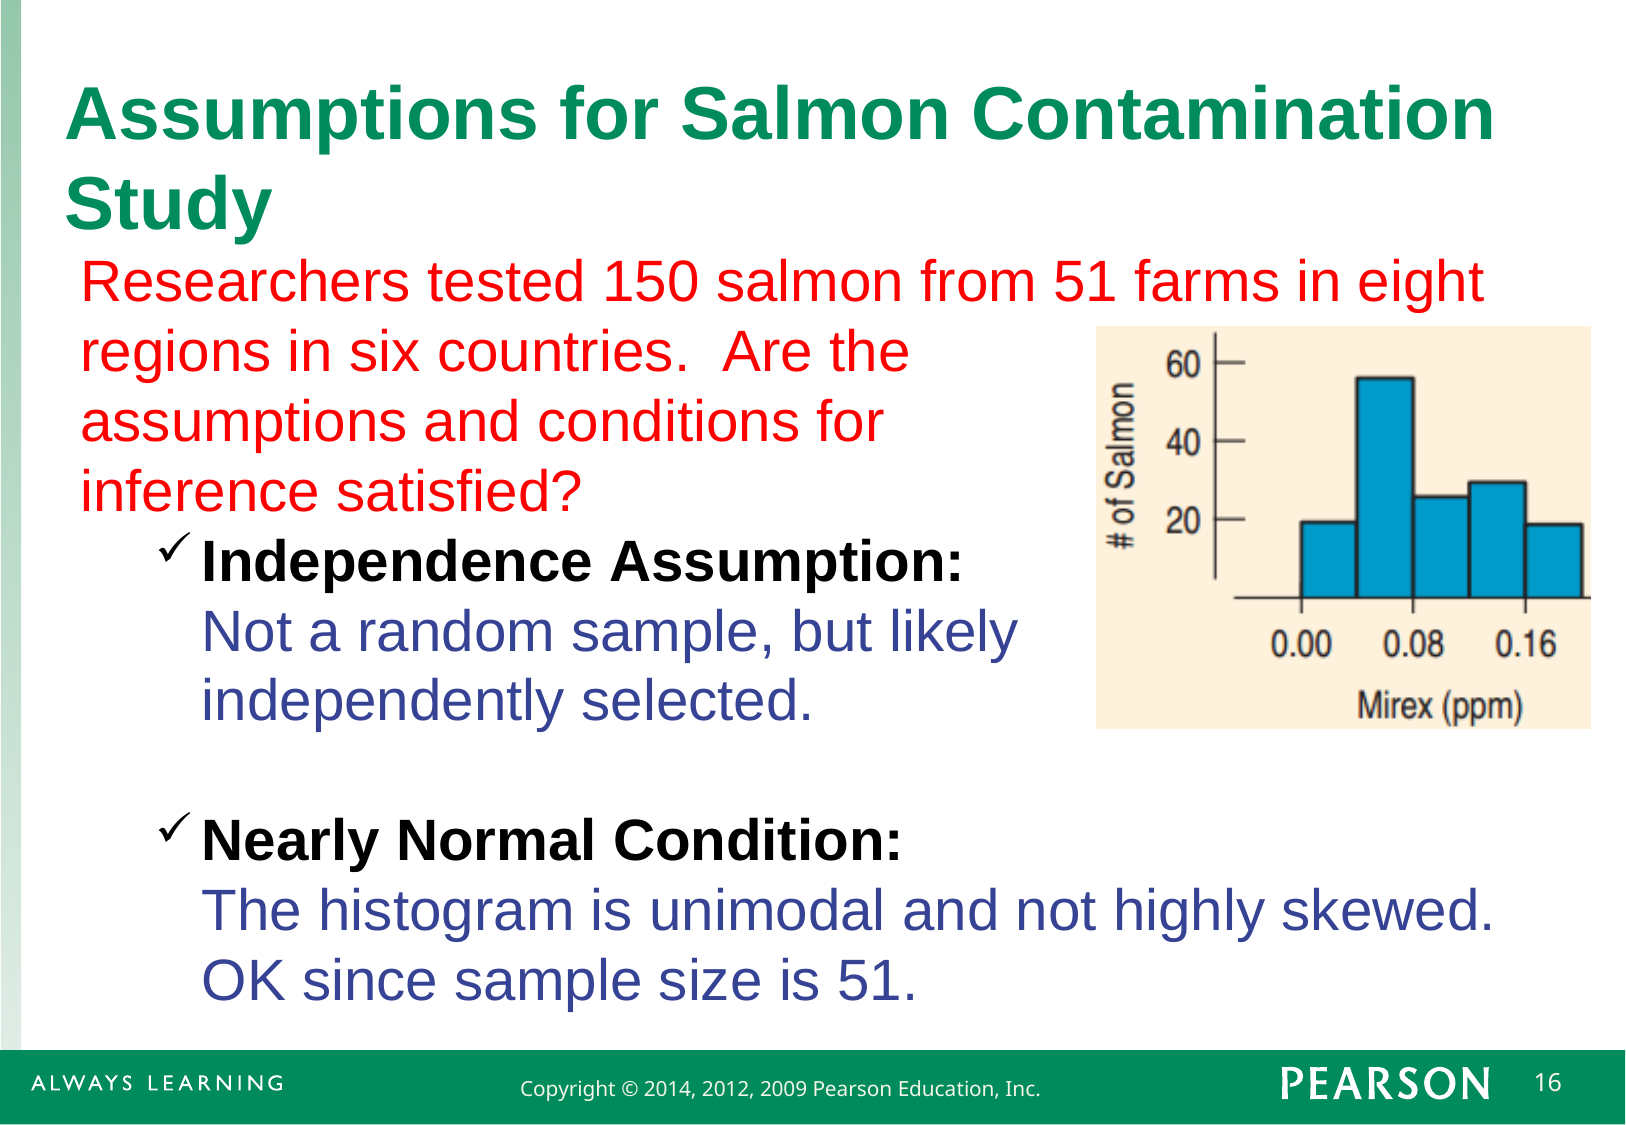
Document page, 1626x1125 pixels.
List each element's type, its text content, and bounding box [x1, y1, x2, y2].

picture [1096, 326, 1591, 729]
title Assumptions for Salmon Contamination Study [64, 64, 1560, 213]
list Researchers tested 150 salmon from 51 farms in eight regions in six countries. Are the assumptions and conditions for inference satisfied? Independence Assumption: Not a random sample, but likely independently selected. Nearly Normal Condition: The histogram is unimodal and not highly skewed. OK since sample size is 51. [80, 243, 1575, 1035]
